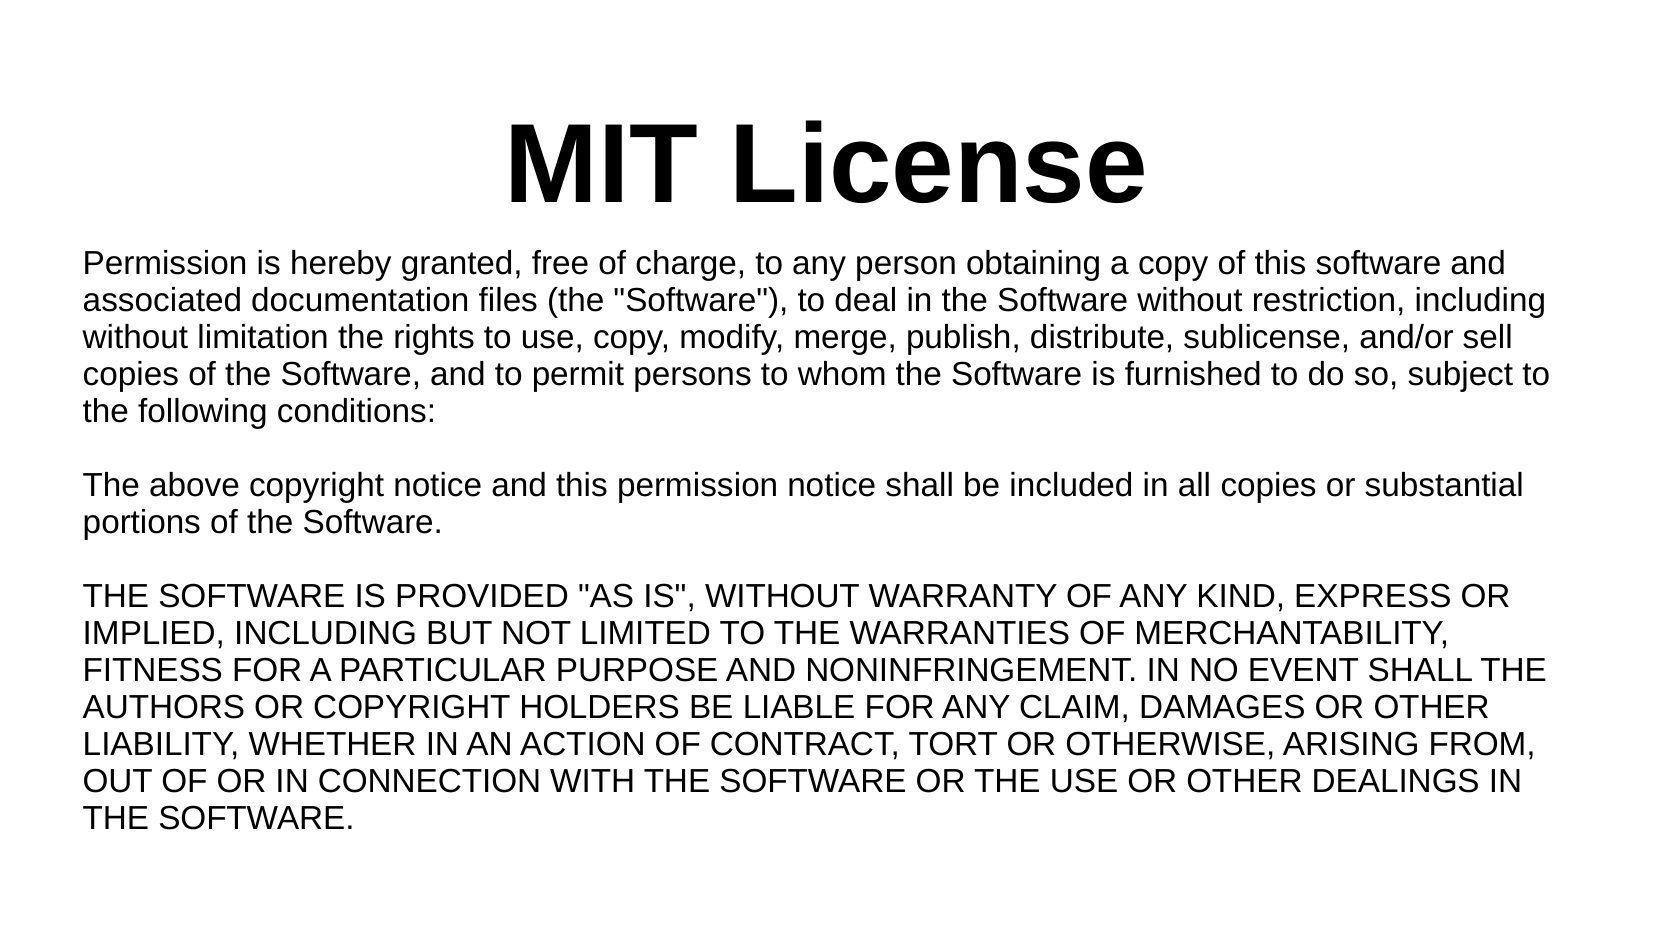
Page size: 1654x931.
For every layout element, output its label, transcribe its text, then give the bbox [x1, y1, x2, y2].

subtitle Permission is hereby granted, free of charge, to any person obtaining a copy of this software and associated documentation files (the "Software"), to deal in the Software without restriction, including without limitation the rights to use, copy, modify, merge, publish, distribute, sublicense, and/or sell copies of the Software, and to permit persons to whom the Software is furnished to do so, subject to the following conditions: The above copyright notice and this permission notice shall be included in all copies or substantial portions of the Software. THE SOFTWARE IS PROVIDED "AS IS", WITHOUT WARRANTY OF ANY KIND, EXPRESS OR IMPLIED, INCLUDING BUT NOT LIMITED TO THE WARRANTIES OF MERCHANTABILITY, FITNESS FOR A PARTICULAR PURPOSE AND NONINFRINGEMENT. IN NO EVENT SHALL THE AUTHORS OR COPYRIGHT HOLDERS BE LIABLE FOR ANY CLAIM, DAMAGES OR OTHER LIABILITY, WHETHER IN AN ACTION OF CONTRACT, TORT OR OTHERWISE, ARISING FROM, OUT OF OR IN CONNECTION WITH THE SOFTWARE OR THE USE OR OTHER DEALINGS IN THE SOFTWARE. [82, 244, 1571, 837]
title MIT License [82, 85, 1571, 241]
